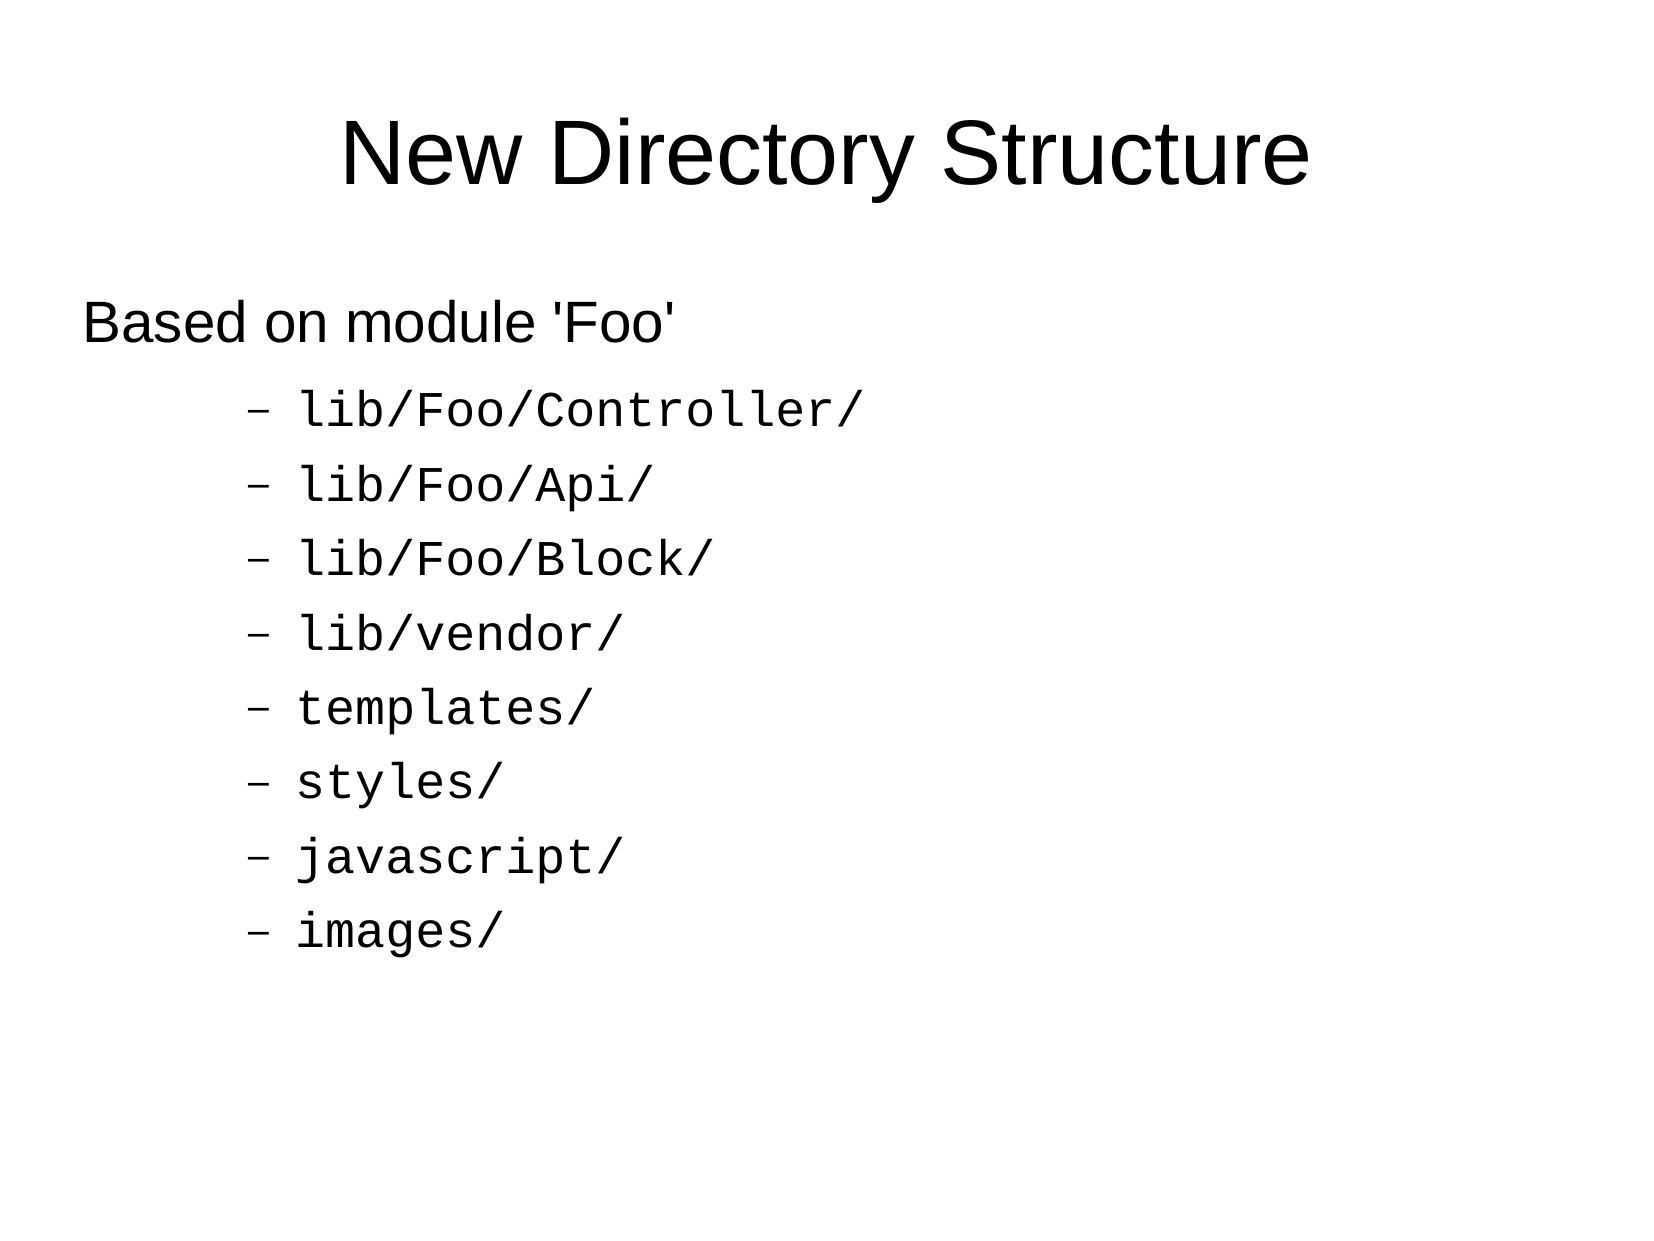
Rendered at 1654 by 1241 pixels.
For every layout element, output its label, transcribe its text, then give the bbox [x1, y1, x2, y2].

list Based on module 'Foo' lib/Foo/Controller/ lib/Foo/Api/ lib/Foo/Block/ lib/vendor/ templates/ styles/ javascript/ images/ [82, 290, 1571, 1094]
title New Directory Structure [82, 56, 1571, 250]
